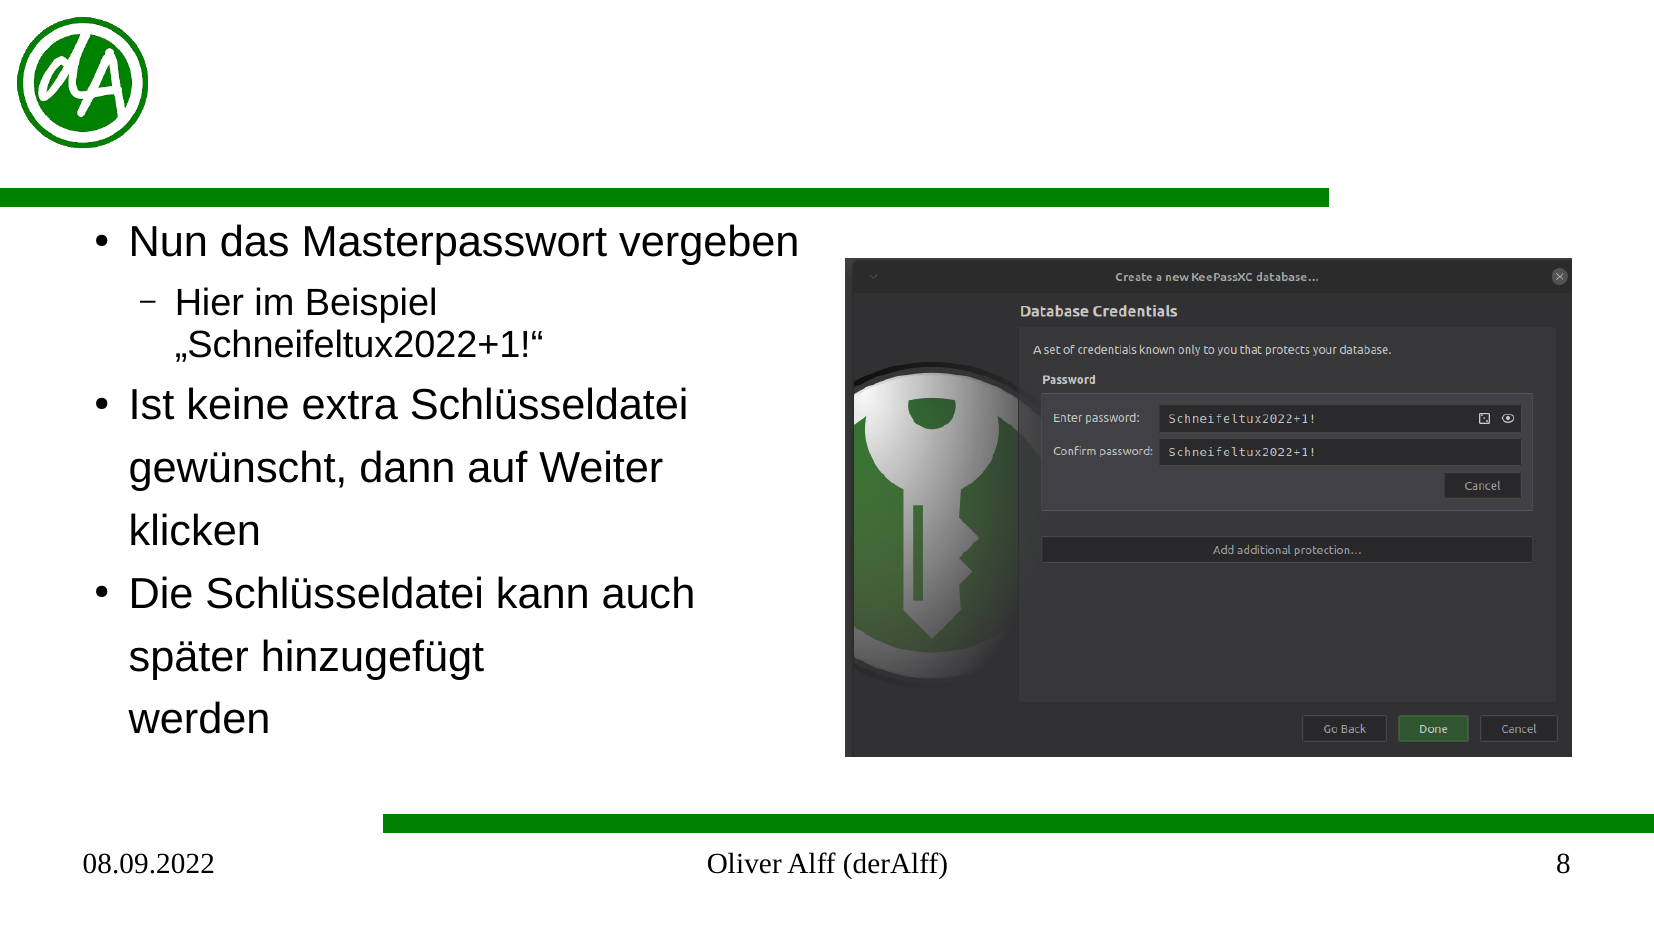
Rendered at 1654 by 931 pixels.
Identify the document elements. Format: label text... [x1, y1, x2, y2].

list Nun das Masterpasswort vergeben Hier im Beispiel „Schneifeltux2022+1!“ Ist keine extra Schlüsseldatei gewünscht, dann auf Weiter klicken Die Schlüsseldatei kann auch später hinzugefügt werden [82, 217, 809, 798]
picture [17, 17, 148, 148]
picture [845, 258, 1572, 757]
